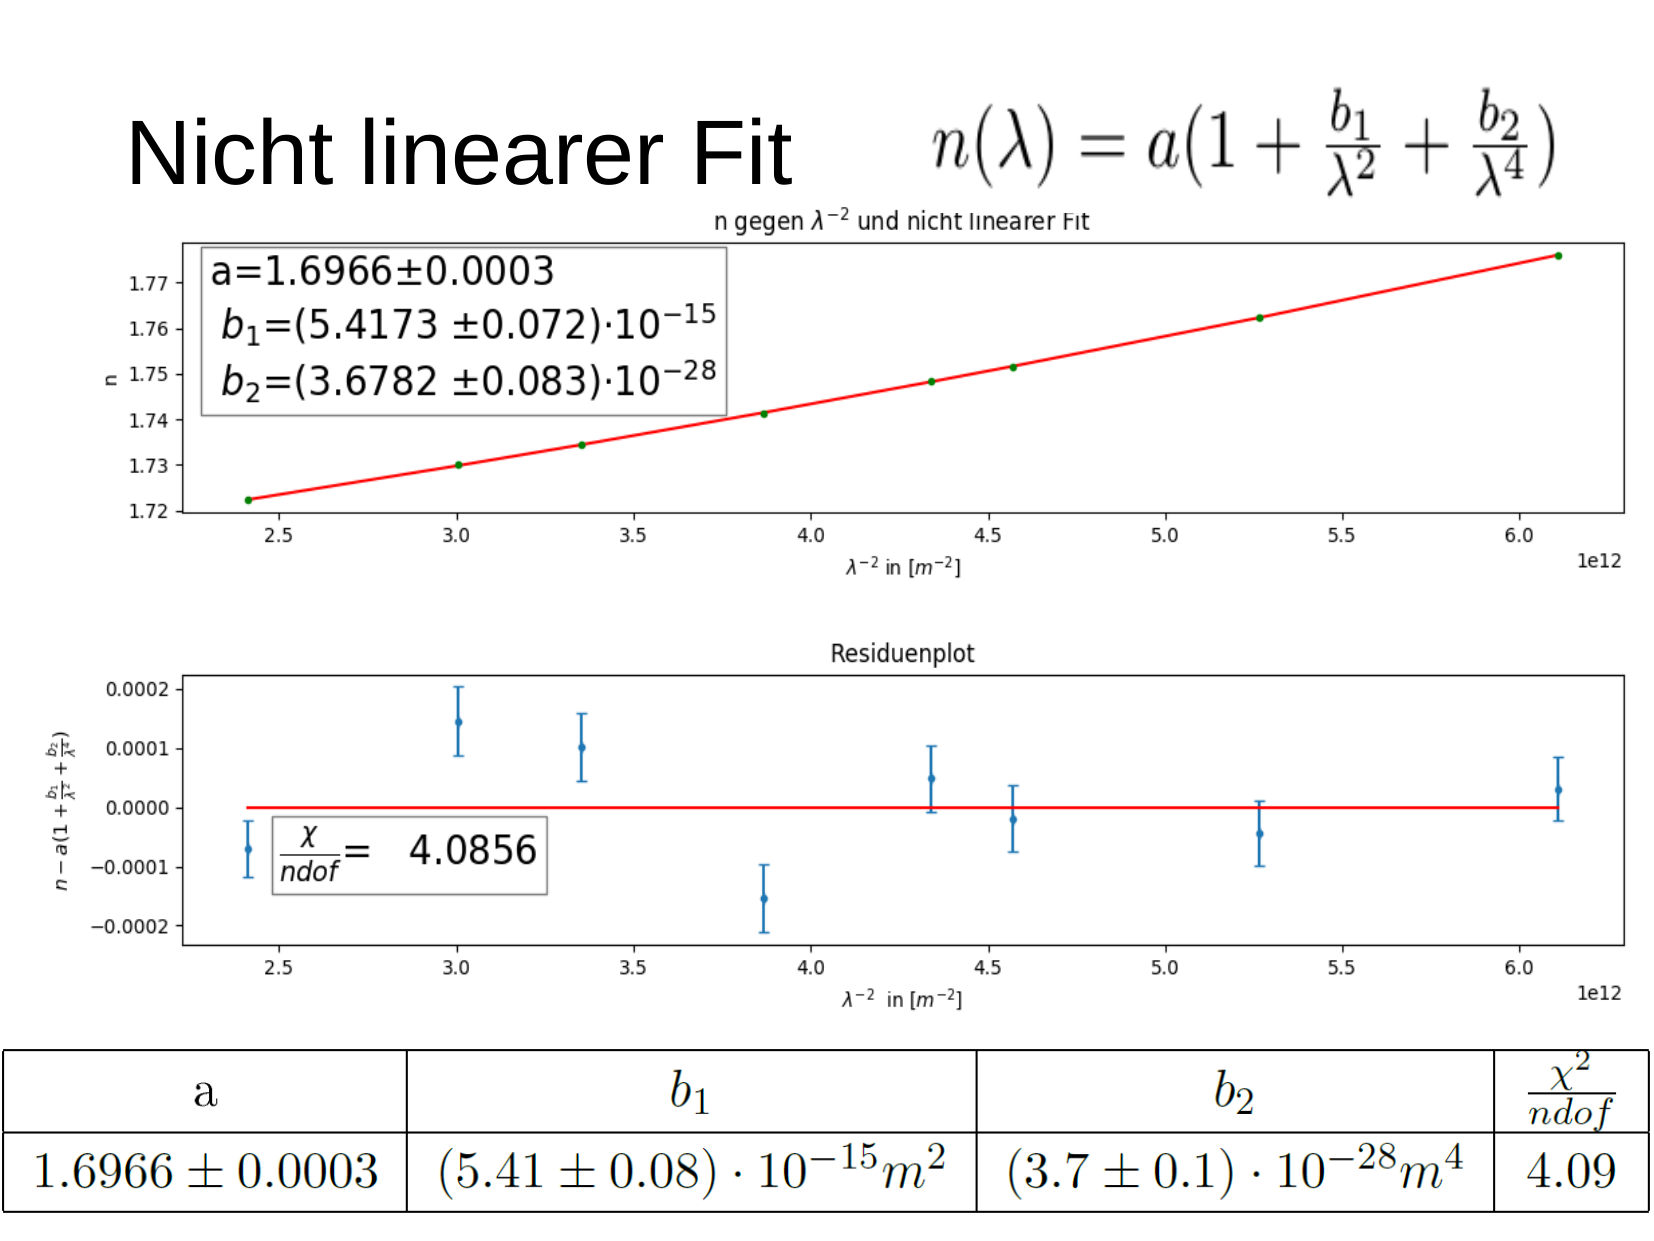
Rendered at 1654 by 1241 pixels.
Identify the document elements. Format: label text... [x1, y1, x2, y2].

title Nicht linearer Fit [82, 49, 1571, 257]
picture [929, 76, 1560, 213]
picture [0, 165, 1654, 1217]
